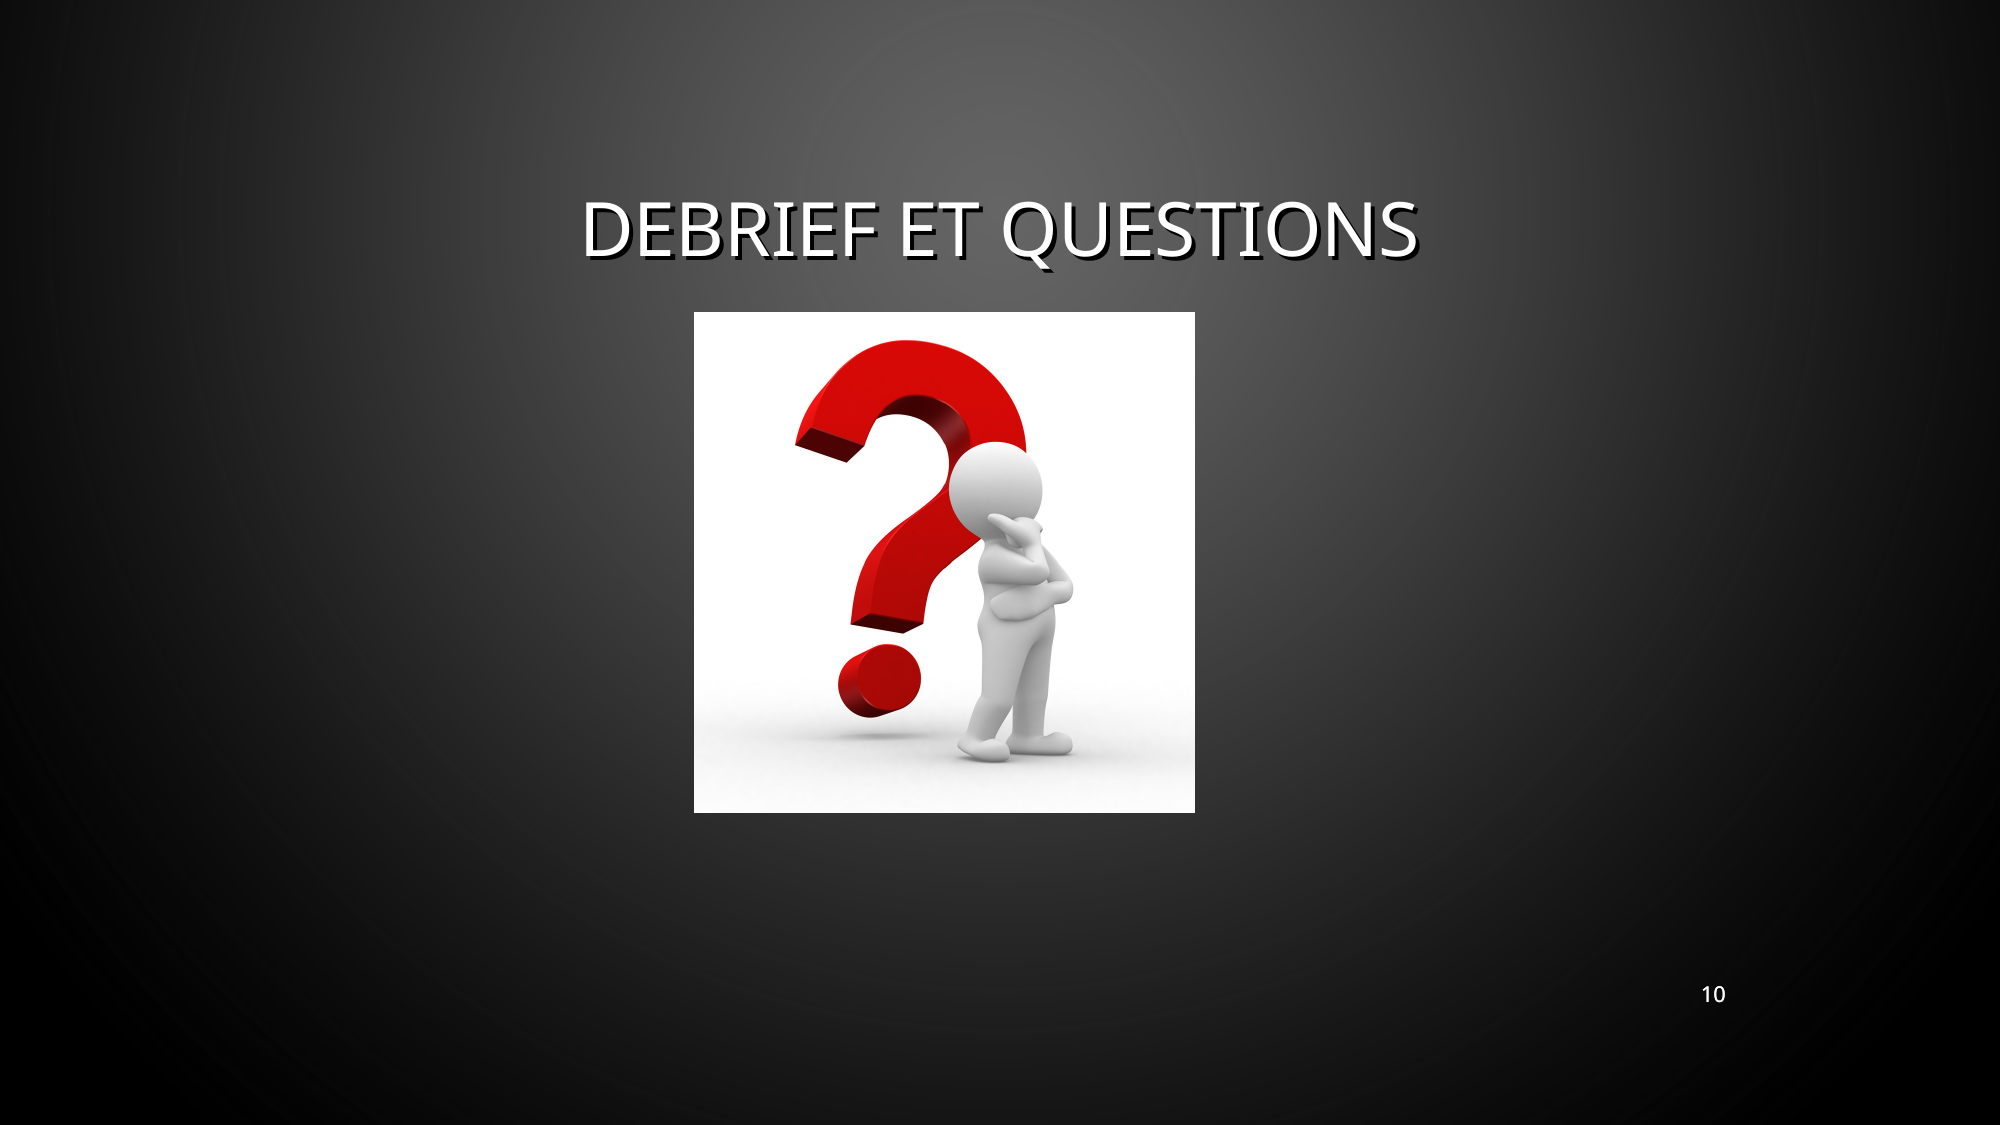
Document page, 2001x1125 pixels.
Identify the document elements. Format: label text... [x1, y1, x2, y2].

picture [694, 364, 1195, 813]
text_box [1685, 965, 1813, 1025]
title Debrief et questions [149, 101, 1851, 364]
